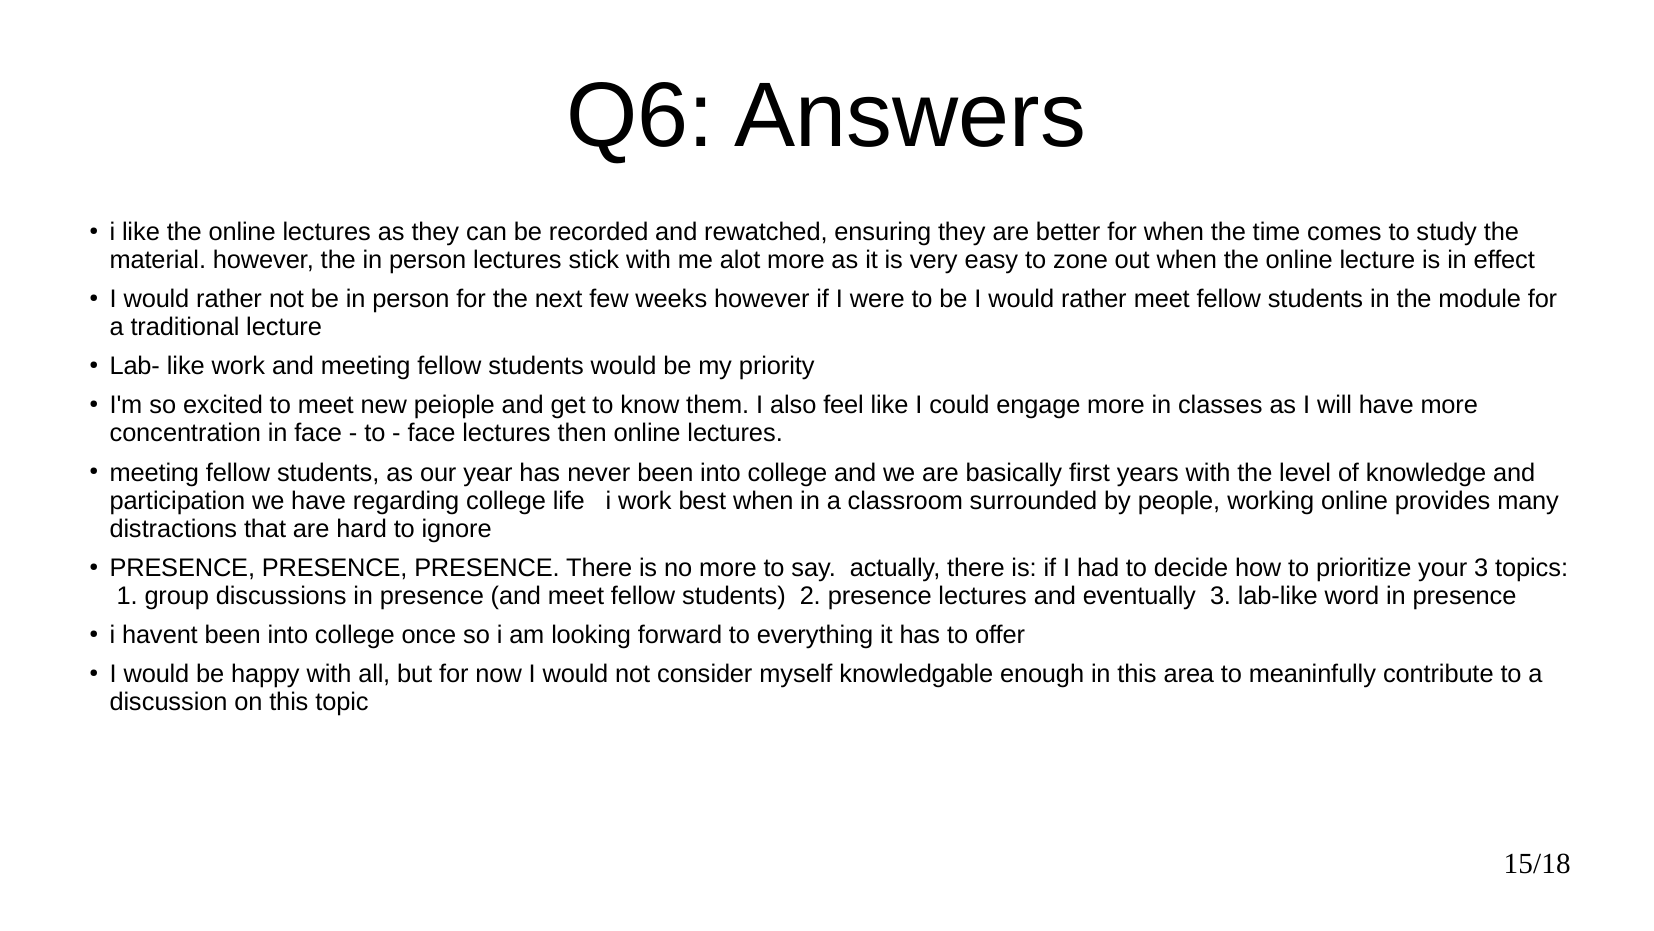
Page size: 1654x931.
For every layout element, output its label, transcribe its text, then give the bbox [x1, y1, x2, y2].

title Q6: Answers [82, 37, 1571, 193]
list i like the online lectures as they can be recorded and rewatched, ensuring they are better for when the time comes to study the material. however, the in person lectures stick with me alot more as it is very easy to zone out when the online lecture is in effect I would rather not be in person for the next few weeks however if I were to be I would rather meet fellow students in the module for a traditional lecture Lab- like work and meeting fellow students would be my priority I'm so excited to meet new peiople and get to know them. I also feel like I could engage more in classes as I will have more concentration in face - to - face lectures then online lectures. meeting fellow students, as our year has never been into college and we are basically first years with the level of knowledge and participation we have regarding college life i work best when in a classroom surrounded by people, working online provides many distractions that are hard to ignore PRESENCE, PRESENCE, PRESENCE. There is no more to say. actually, there is: if I had to decide how to prioritize your 3 topics: 1. group discussions in presence (and meet fellow students) 2. presence lectures and eventually 3. lab-like word in presence i havent been into college once so i am looking forward to everything it has to offer I would be happy with all, but for now I would not consider myself knowledgable enough in this area to meaninfully contribute to a discussion on this topic [82, 217, 1571, 758]
